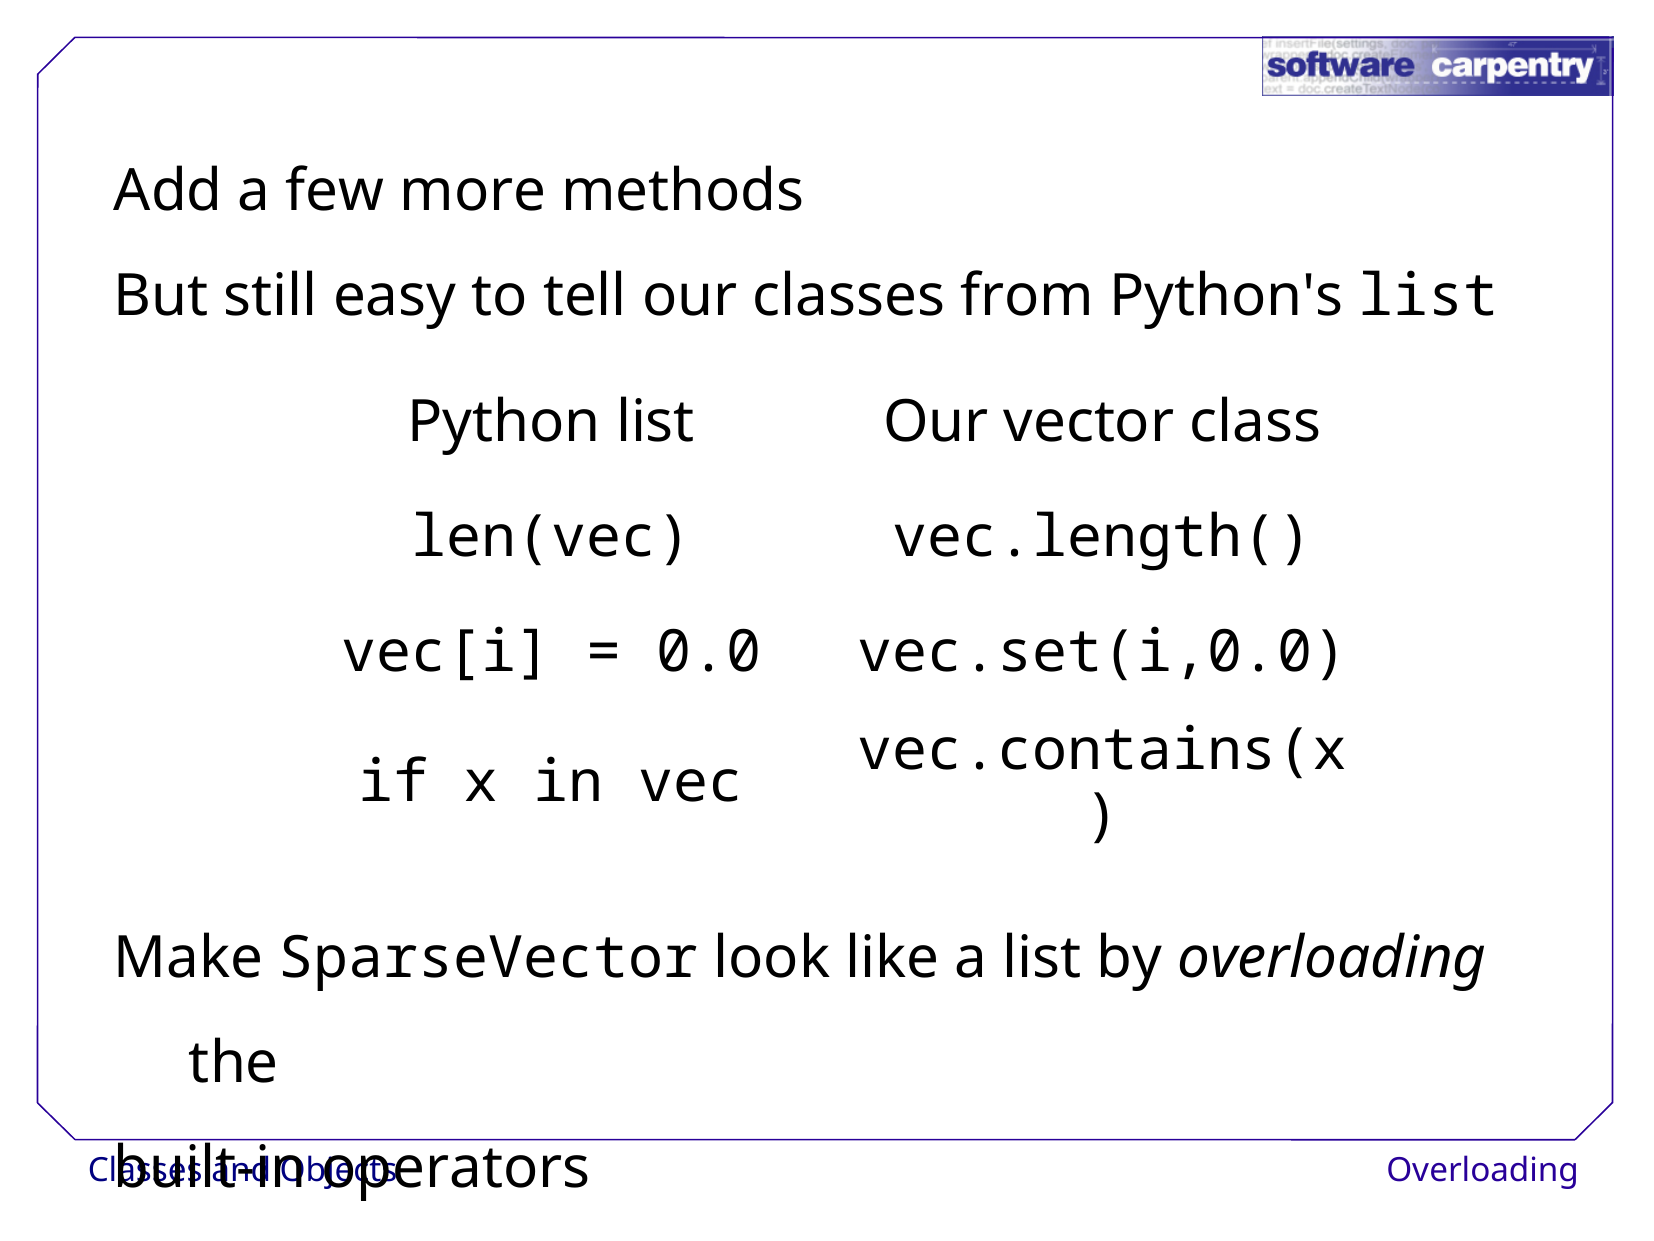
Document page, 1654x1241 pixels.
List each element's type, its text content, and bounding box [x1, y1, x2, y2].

table_cell vec[i] = 0.0 [275, 595, 827, 710]
table_cell vec.contains(x) [827, 710, 1378, 855]
text_box Make SparseVector look like a list by overloading the built-in operators [99, 876, 1517, 1207]
table_header Python list [275, 365, 827, 480]
picture [1262, 36, 1614, 96]
table_cell len(vec) [275, 480, 827, 595]
text_box Add a few more methods But still easy to tell our classes from Python's list [99, 109, 1517, 335]
table_cell vec.set(i,0.0) [827, 595, 1378, 710]
table_cell vec.length() [827, 480, 1378, 595]
table_cell if x in vec [275, 710, 827, 855]
table_header Our vector class [827, 365, 1378, 480]
